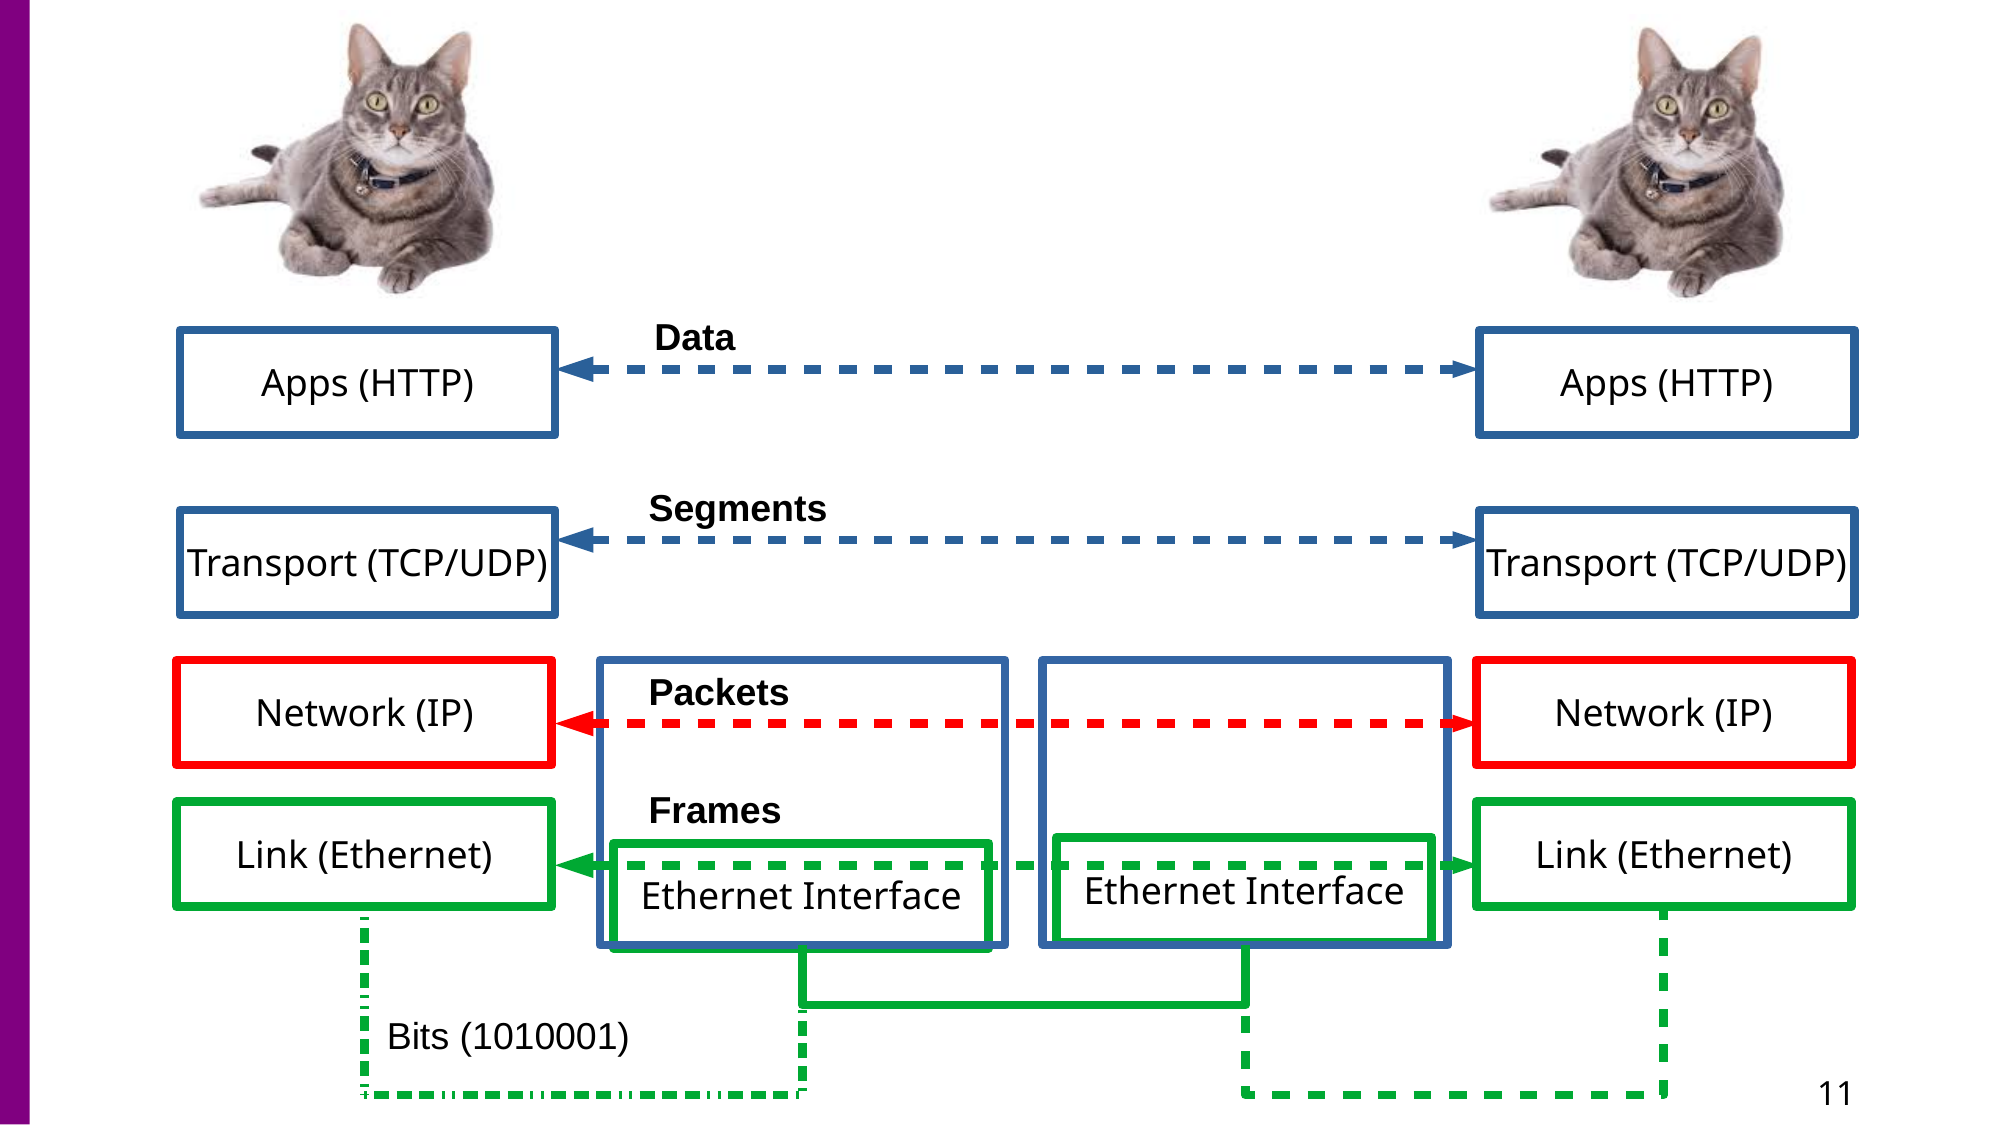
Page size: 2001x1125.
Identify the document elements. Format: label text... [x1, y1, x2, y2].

text_box Segments [633, 479, 843, 537]
text_box Apps (HTTP) [180, 329, 556, 436]
text_box Bits (1010001) [372, 1008, 646, 1066]
text_box Apps (HTTP) [1479, 329, 1855, 436]
text_box Frames [633, 781, 797, 839]
picture [165, 10, 590, 300]
text_box Link (Ethernet) [176, 801, 552, 907]
text_box Network (IP) [176, 660, 552, 766]
picture [1455, 14, 1880, 305]
text_box Link (Ethernet) [1476, 801, 1852, 907]
text_box Transport (TCP/UDP) [180, 510, 556, 616]
text_box Packets [633, 663, 805, 721]
text_box Ethernet Interface [613, 843, 989, 941]
text_box Network (IP) [1476, 660, 1852, 766]
text_box Data [639, 309, 751, 367]
text_box Ethernet Interface [1056, 837, 1432, 941]
text_box Transport (TCP/UDP) [1479, 510, 1855, 616]
